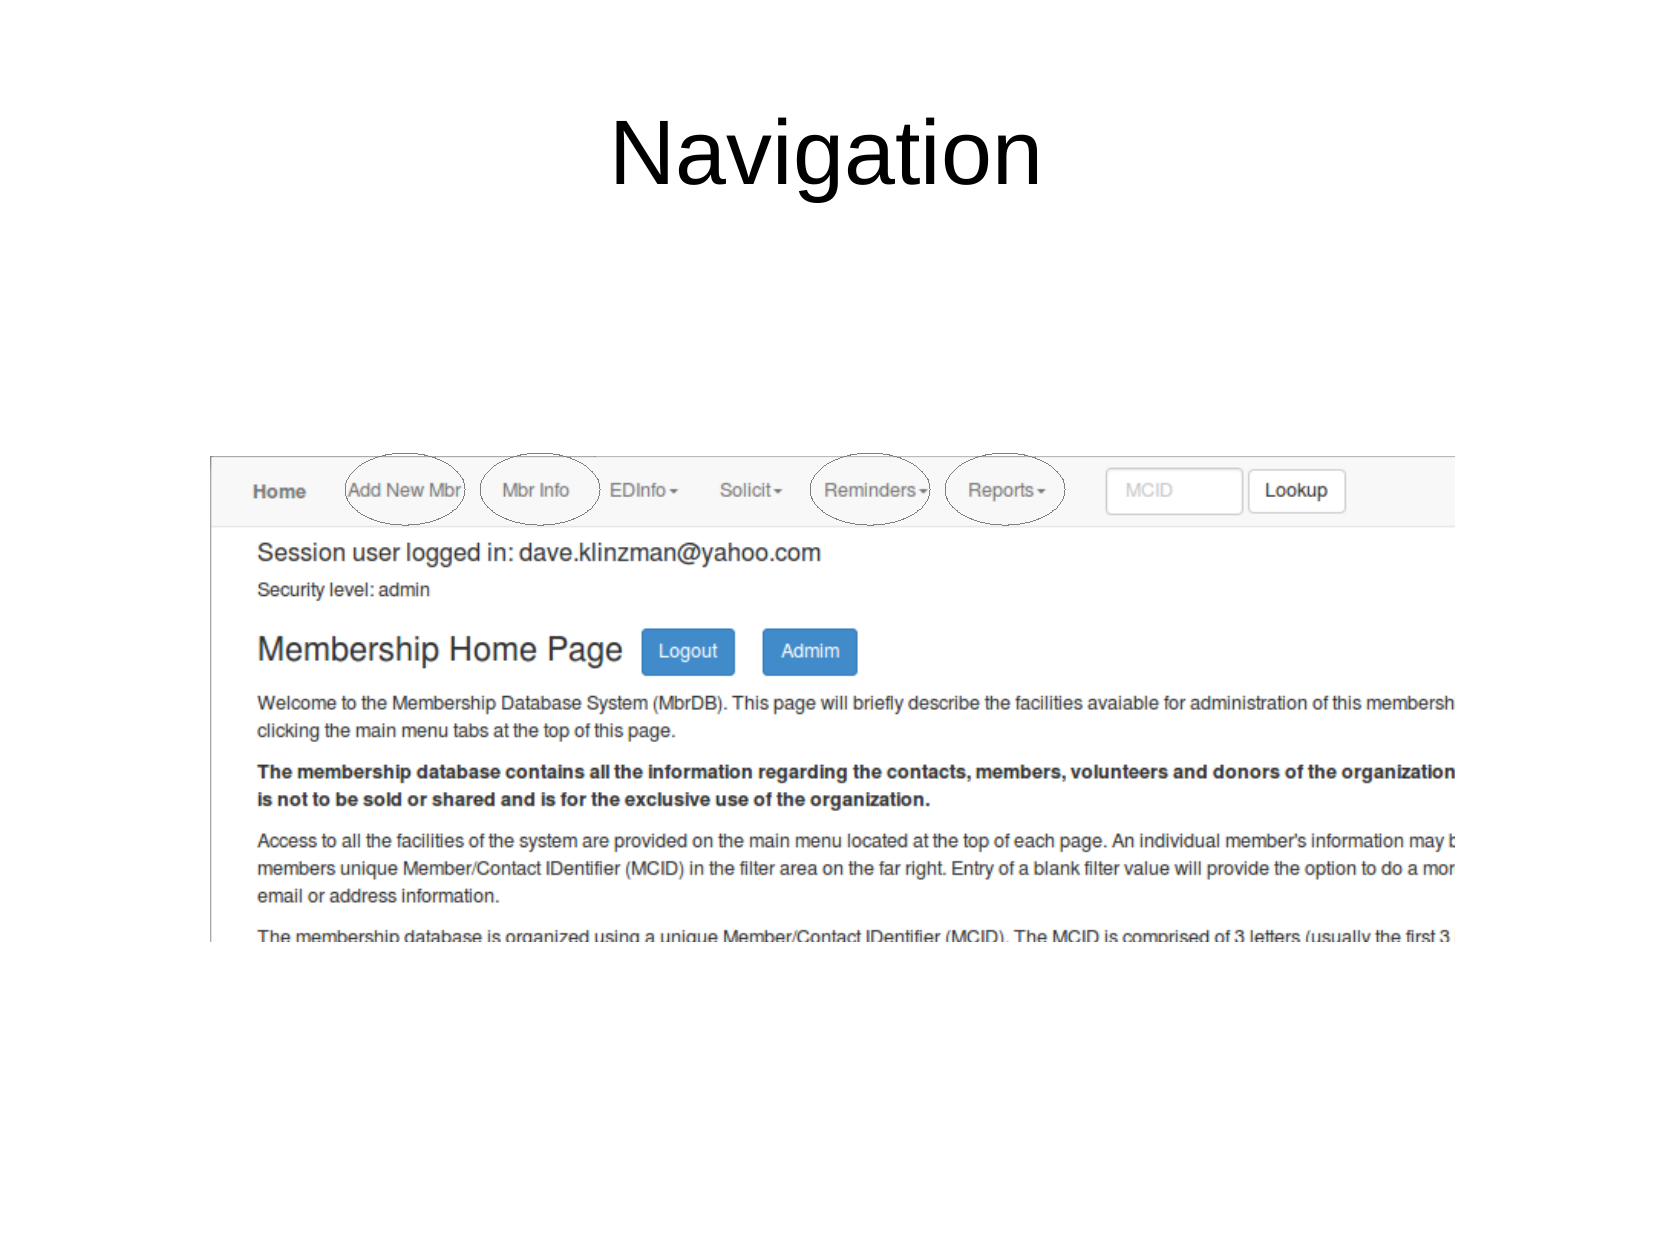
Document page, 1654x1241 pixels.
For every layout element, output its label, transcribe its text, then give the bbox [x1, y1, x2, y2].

text_box [480, 453, 601, 526]
text_box [810, 453, 931, 526]
text_box [945, 453, 1066, 526]
title Navigation [82, 49, 1571, 257]
text_box [345, 453, 466, 526]
picture [210, 456, 1456, 942]
